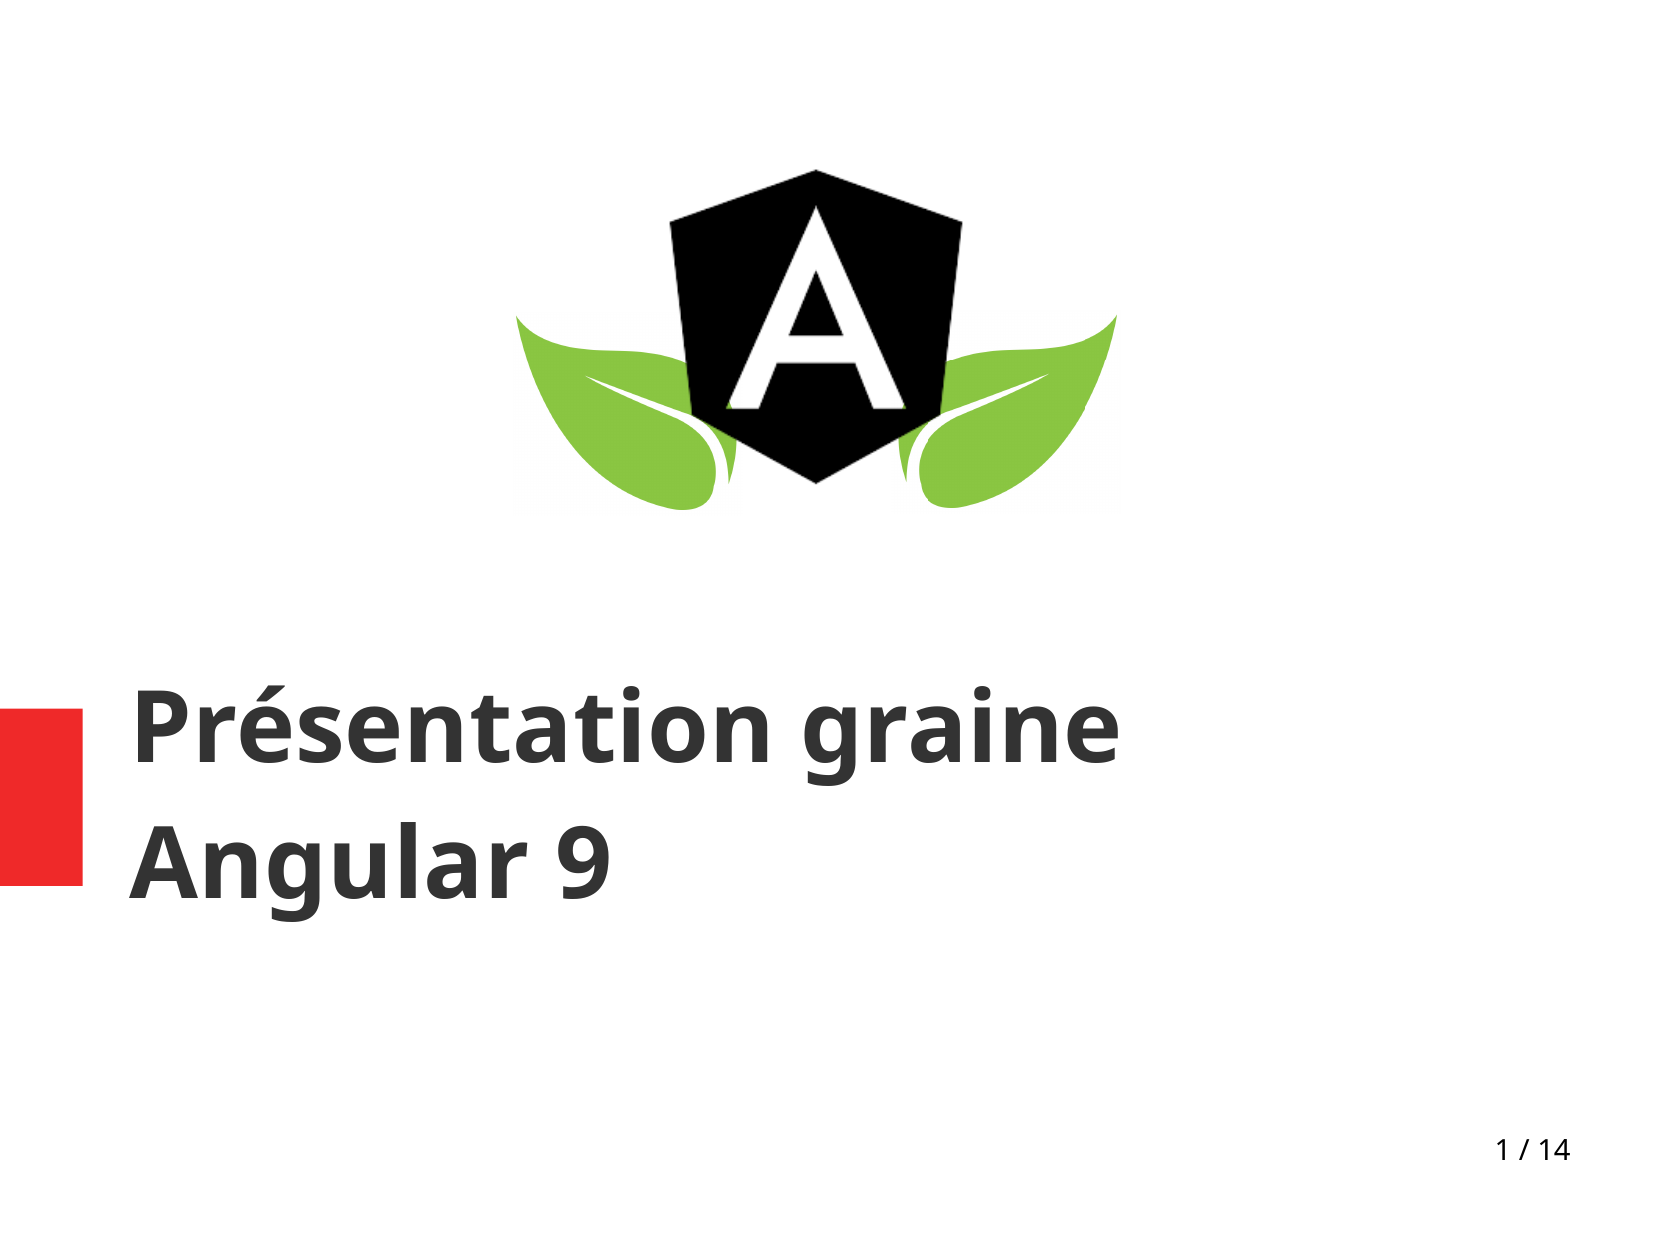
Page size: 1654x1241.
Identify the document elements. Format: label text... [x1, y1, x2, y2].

picture [513, 123, 1121, 516]
title Présentation graine Angular 9 [129, 655, 1536, 928]
